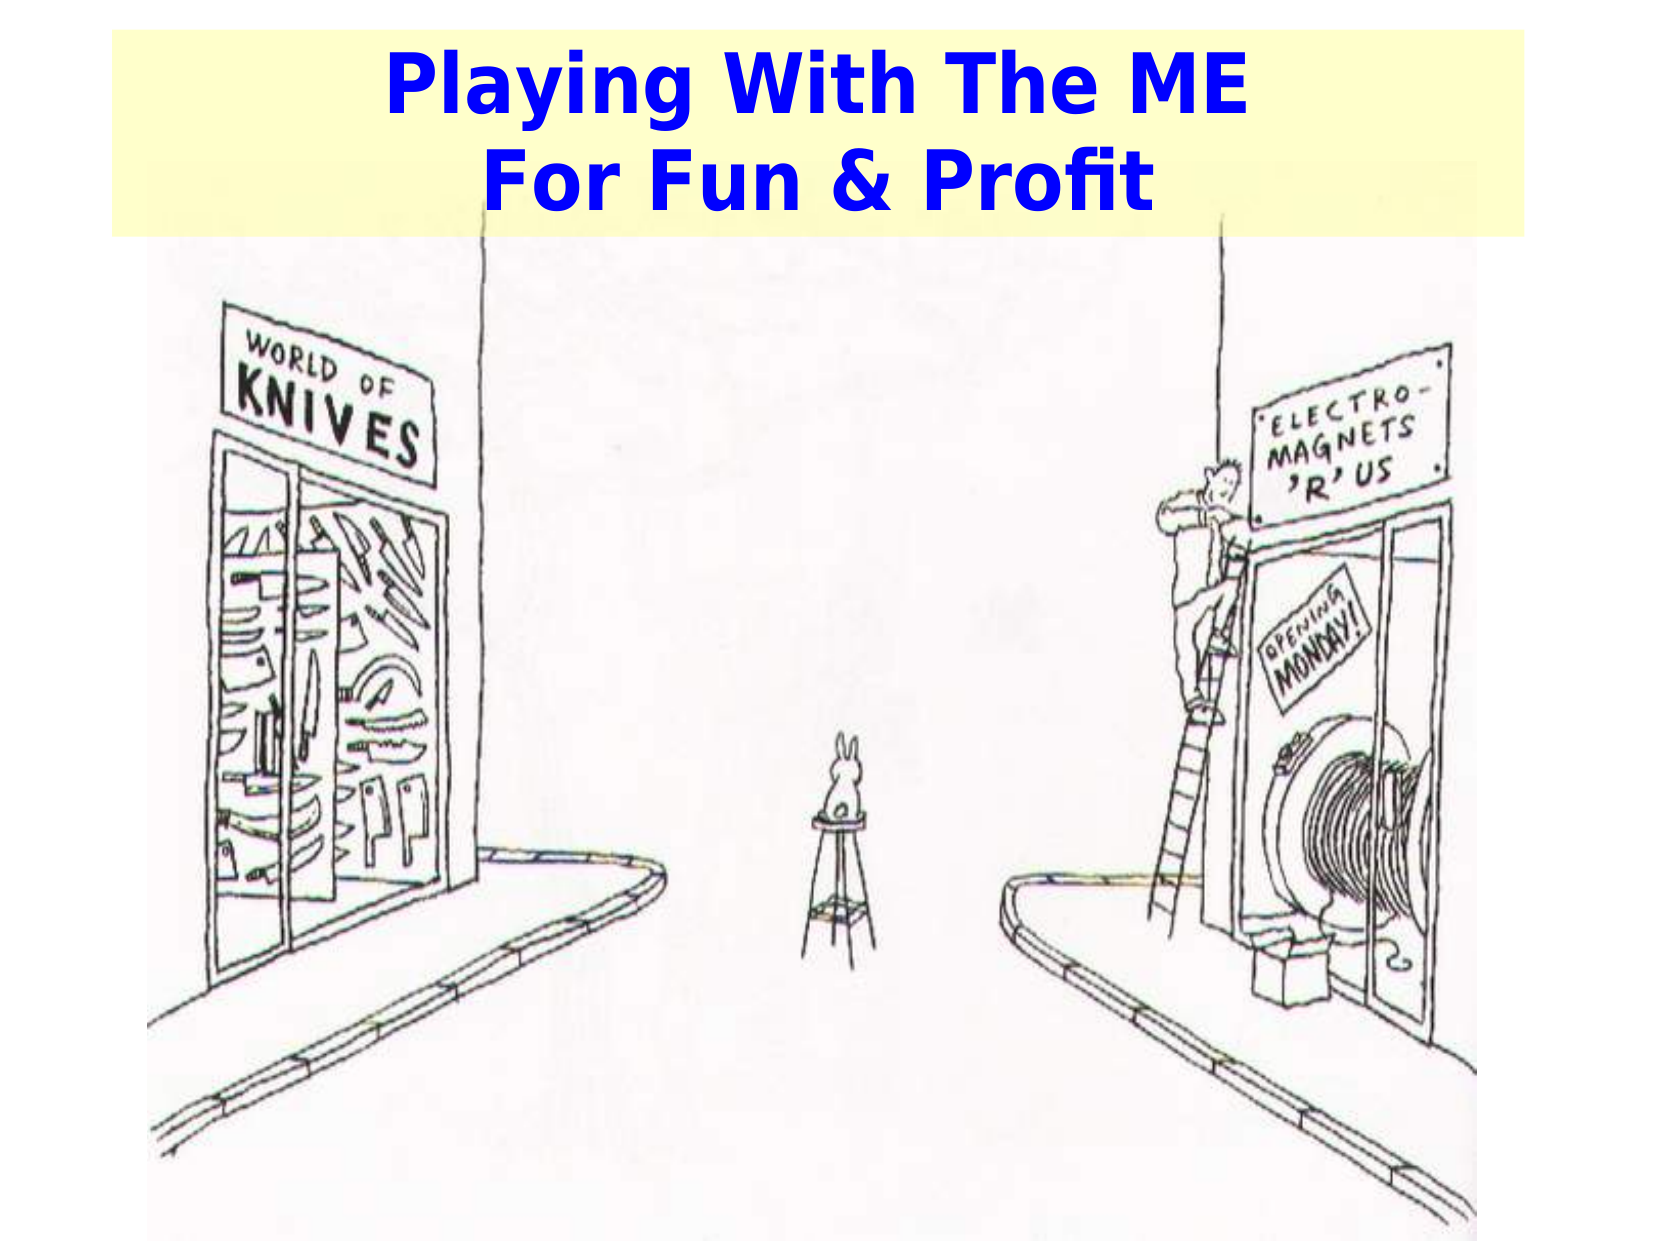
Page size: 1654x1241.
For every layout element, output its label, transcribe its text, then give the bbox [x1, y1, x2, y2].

picture [147, 237, 1477, 1241]
title Playing With The ME For Fun & Profit [112, 29, 1525, 237]
